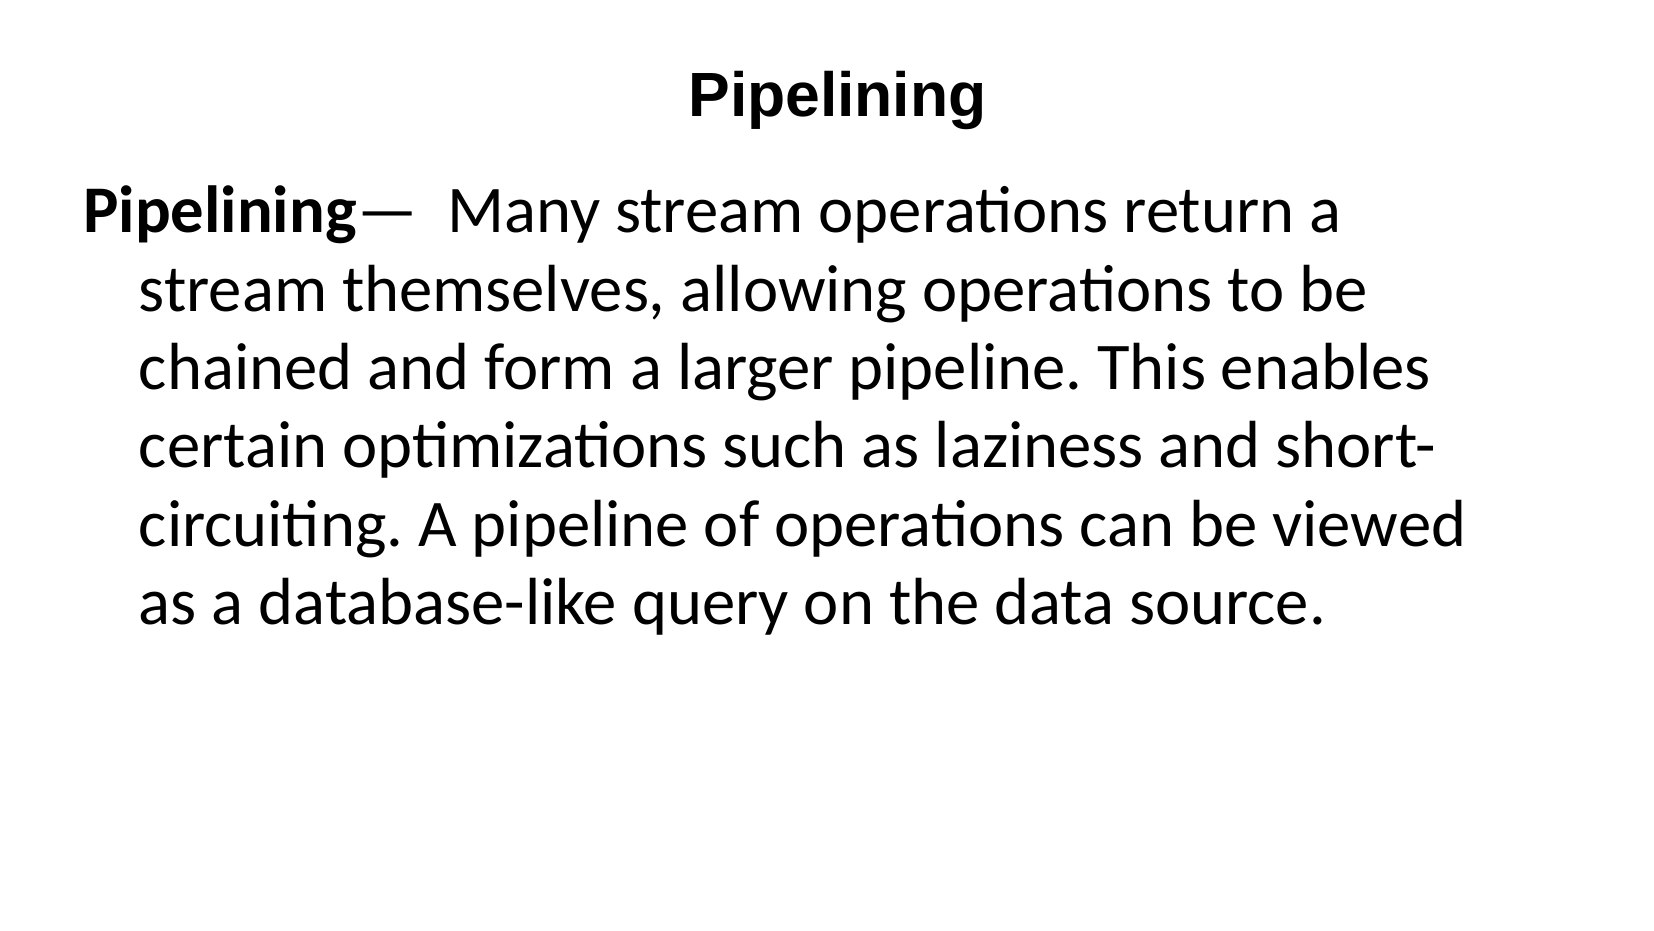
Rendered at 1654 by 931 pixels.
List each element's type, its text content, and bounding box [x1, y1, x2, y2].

list Pipelining— Many stream operations return a stream themselves, allowing operations to be chained and form a larger pipeline. This enables certain optimizations such as laziness and short-circuiting. A pipeline of operations can be viewed as a database-like query on the data source. [82, 168, 1538, 889]
title Pipelining [82, 36, 1571, 146]
